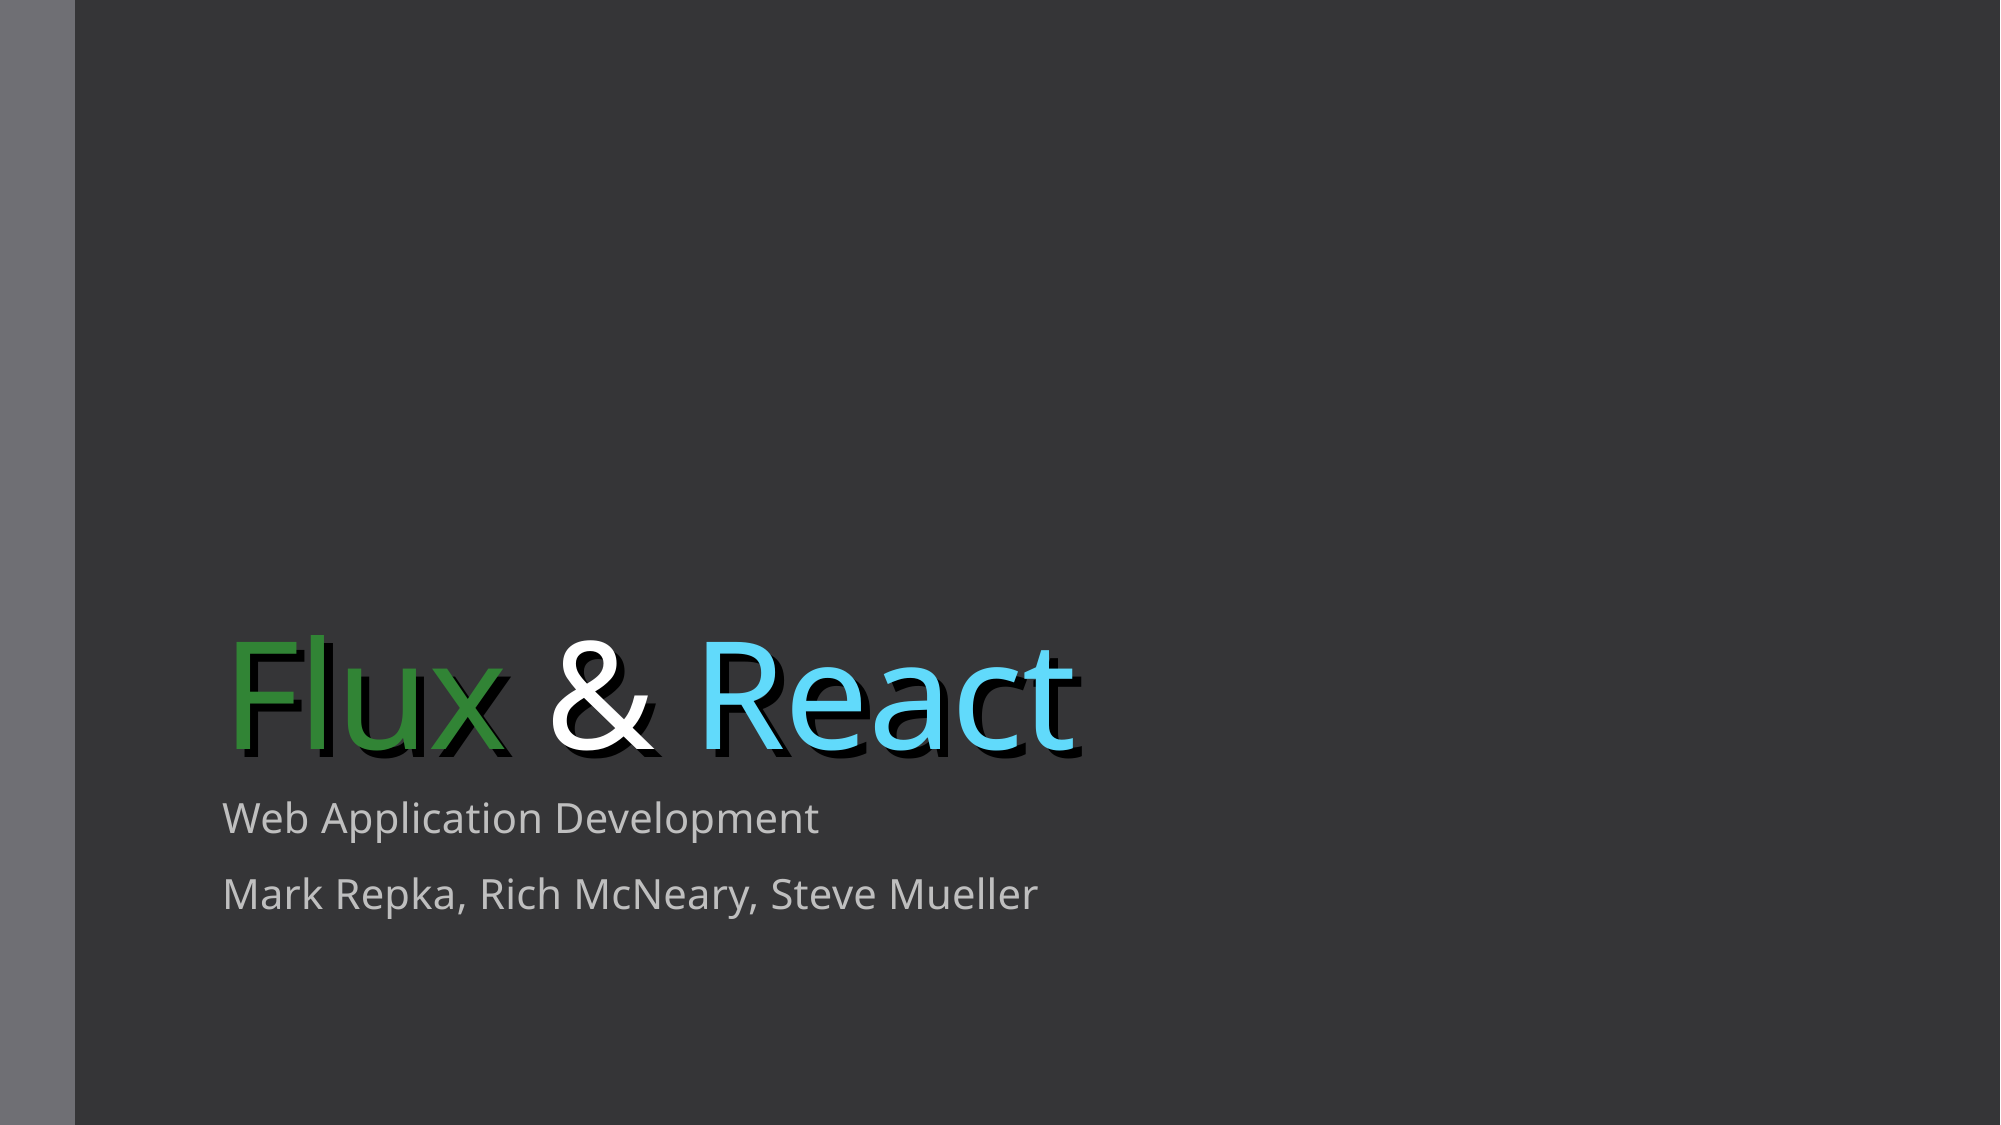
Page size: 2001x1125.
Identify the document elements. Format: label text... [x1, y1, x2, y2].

subtitle Web Application Development Mark Repka, Rich McNeary, Steve Mueller [206, 787, 1134, 961]
title Flux & React [206, 124, 1752, 788]
